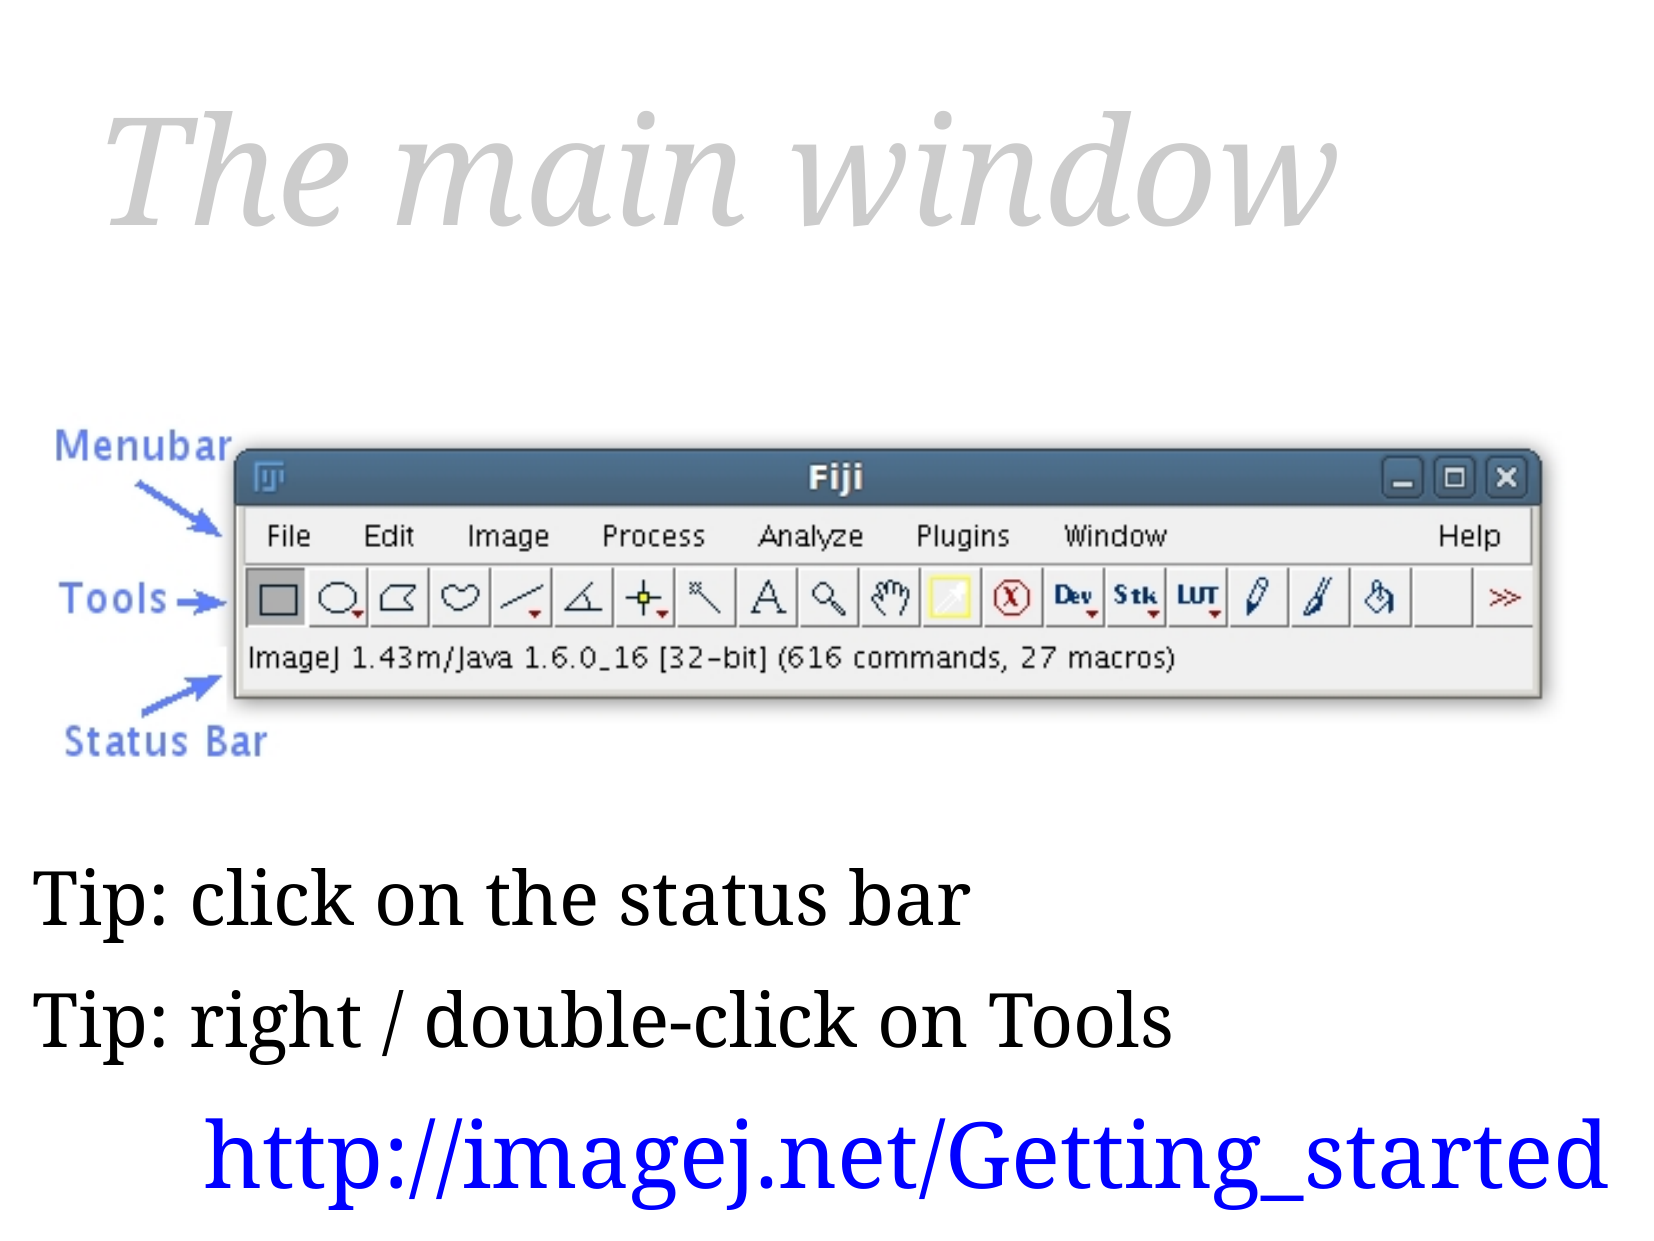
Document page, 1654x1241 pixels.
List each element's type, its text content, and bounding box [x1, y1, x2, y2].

text_box Tip: right / double-click on Tools [17, 960, 1591, 1068]
text_box The main window [81, 57, 1654, 239]
text_box http://imagej.net/Getting_started [51, 1083, 1627, 1200]
picture [55, 299, 1575, 837]
text_box Tip: click on the status bar [17, 837, 1591, 946]
